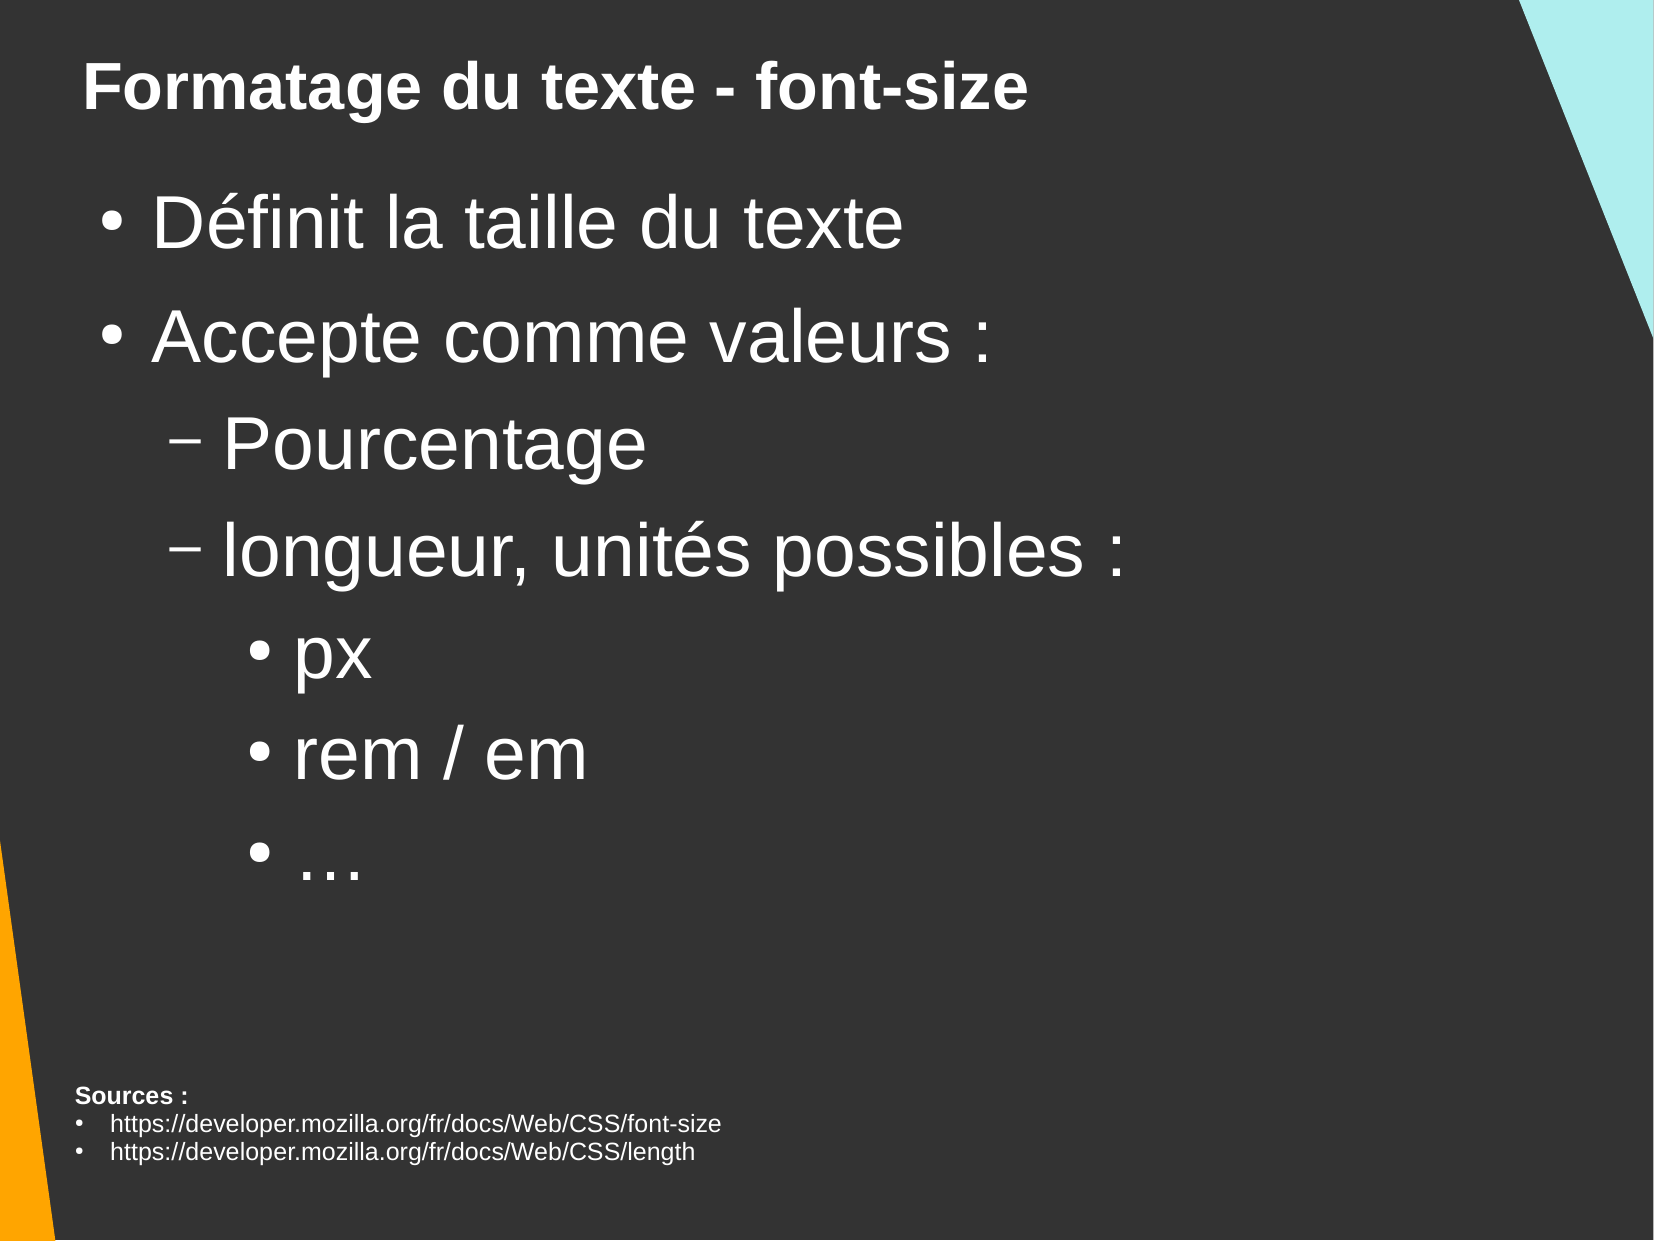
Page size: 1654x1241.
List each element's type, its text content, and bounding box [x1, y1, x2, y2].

text_box [1518, 0, 1654, 341]
title Formatage du texte - font-size [82, 49, 1571, 152]
text_box [0, 840, 56, 1241]
text_box Sources : https://developer.mozilla.org/fr/docs/Web/CSS/font-size https://developer.mozilla.org/fr/docs/Web/CSS/length [60, 1074, 1546, 1241]
list Définit la taille du texte Accepte comme valeurs : Pourcentage longueur, unités possibles : px rem / em … [80, 180, 1605, 1028]
